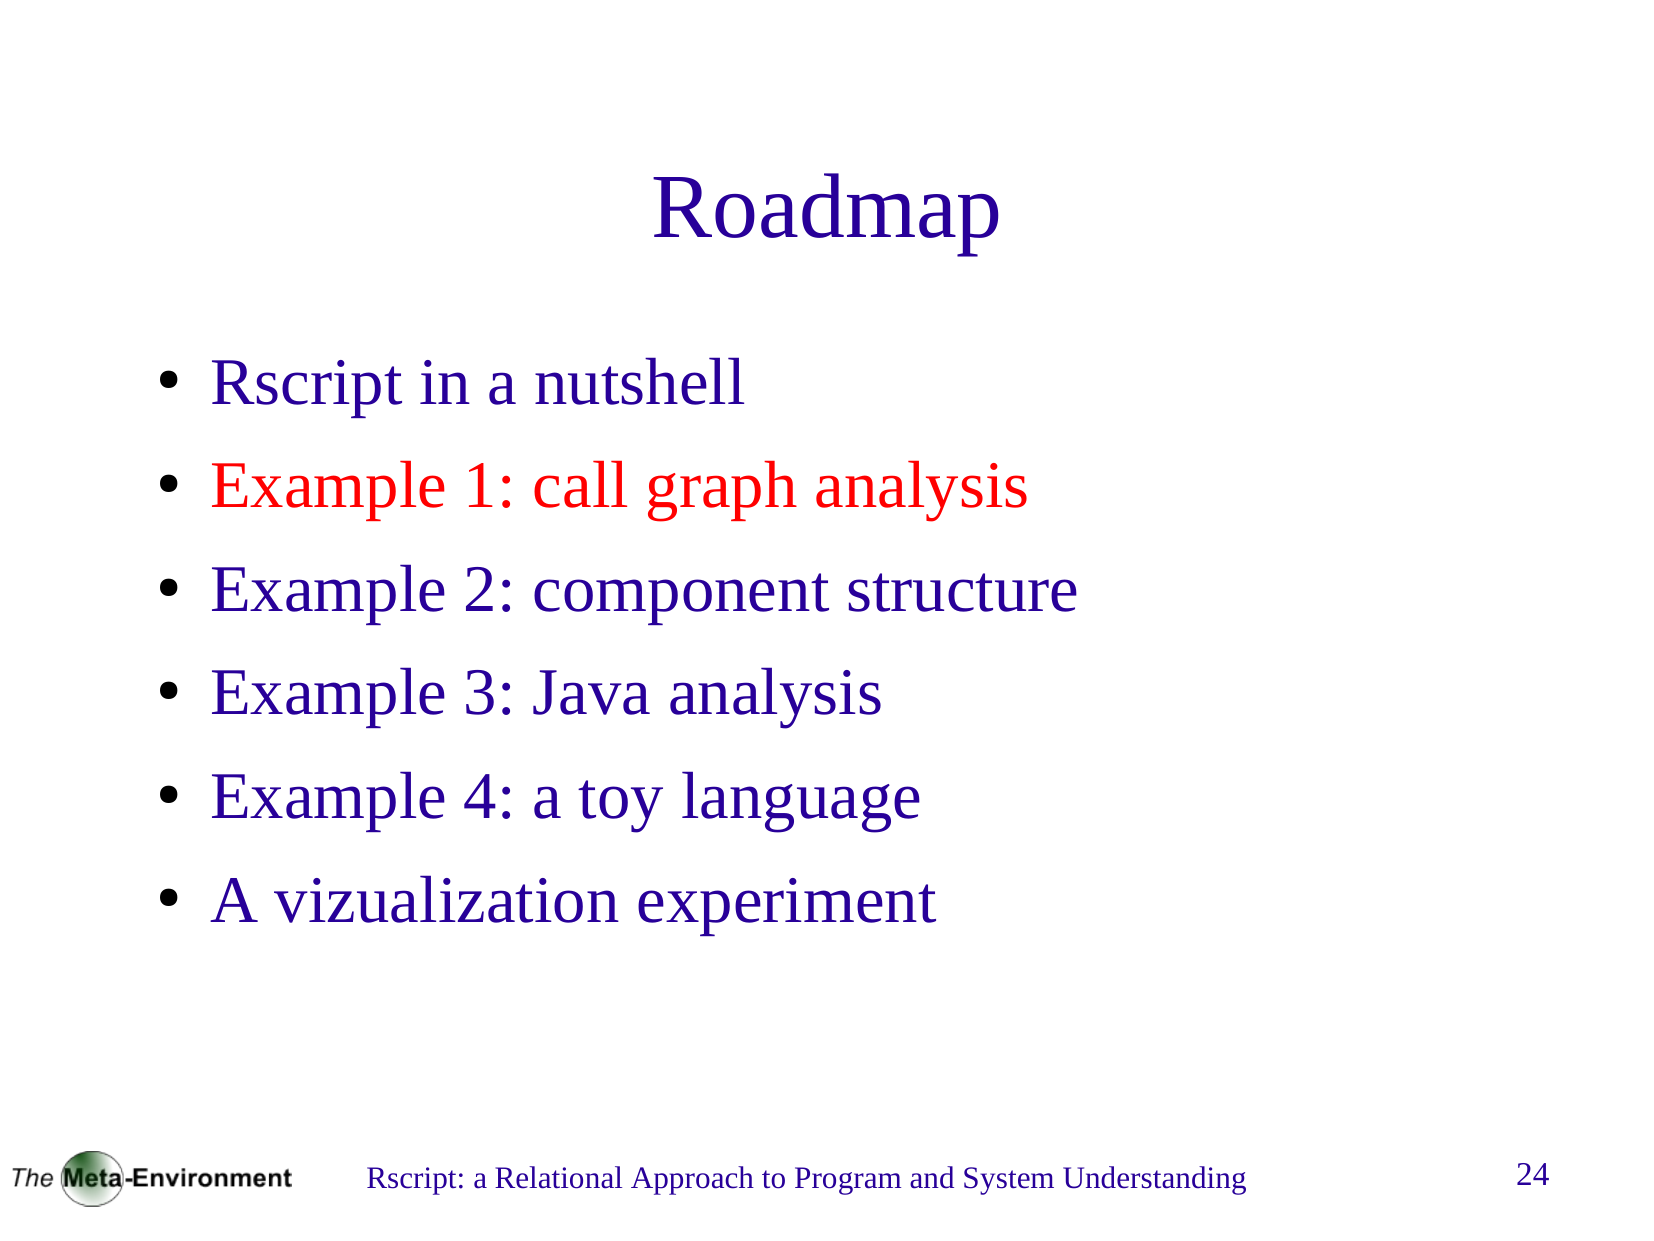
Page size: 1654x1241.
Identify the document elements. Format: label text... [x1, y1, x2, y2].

list Rscript in a nutshell Example 1: call graph analysis Example 2: component structure Example 3: Java analysis Example 4: a toy language A vizualization experiment [121, 344, 1534, 1127]
title Roadmap [121, 96, 1534, 317]
picture [12, 1151, 292, 1207]
